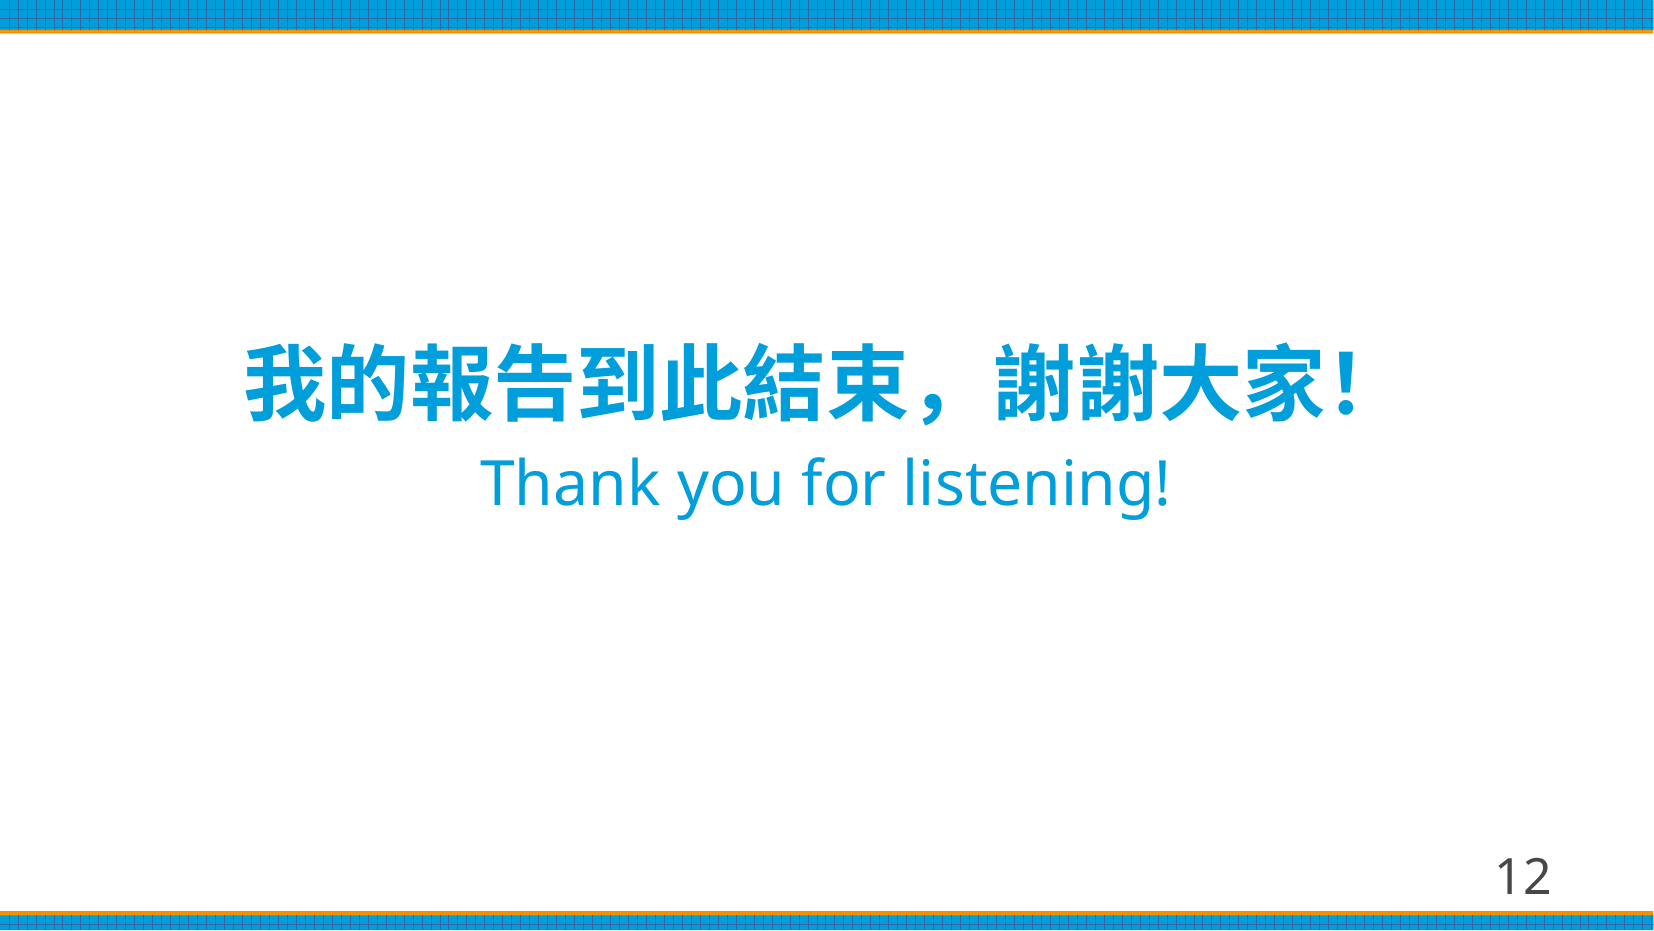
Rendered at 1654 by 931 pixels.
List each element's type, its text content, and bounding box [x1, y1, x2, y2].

subtitle 我的報告到此結束，謝謝大家！ Thank you for listening! [82, 103, 1571, 824]
